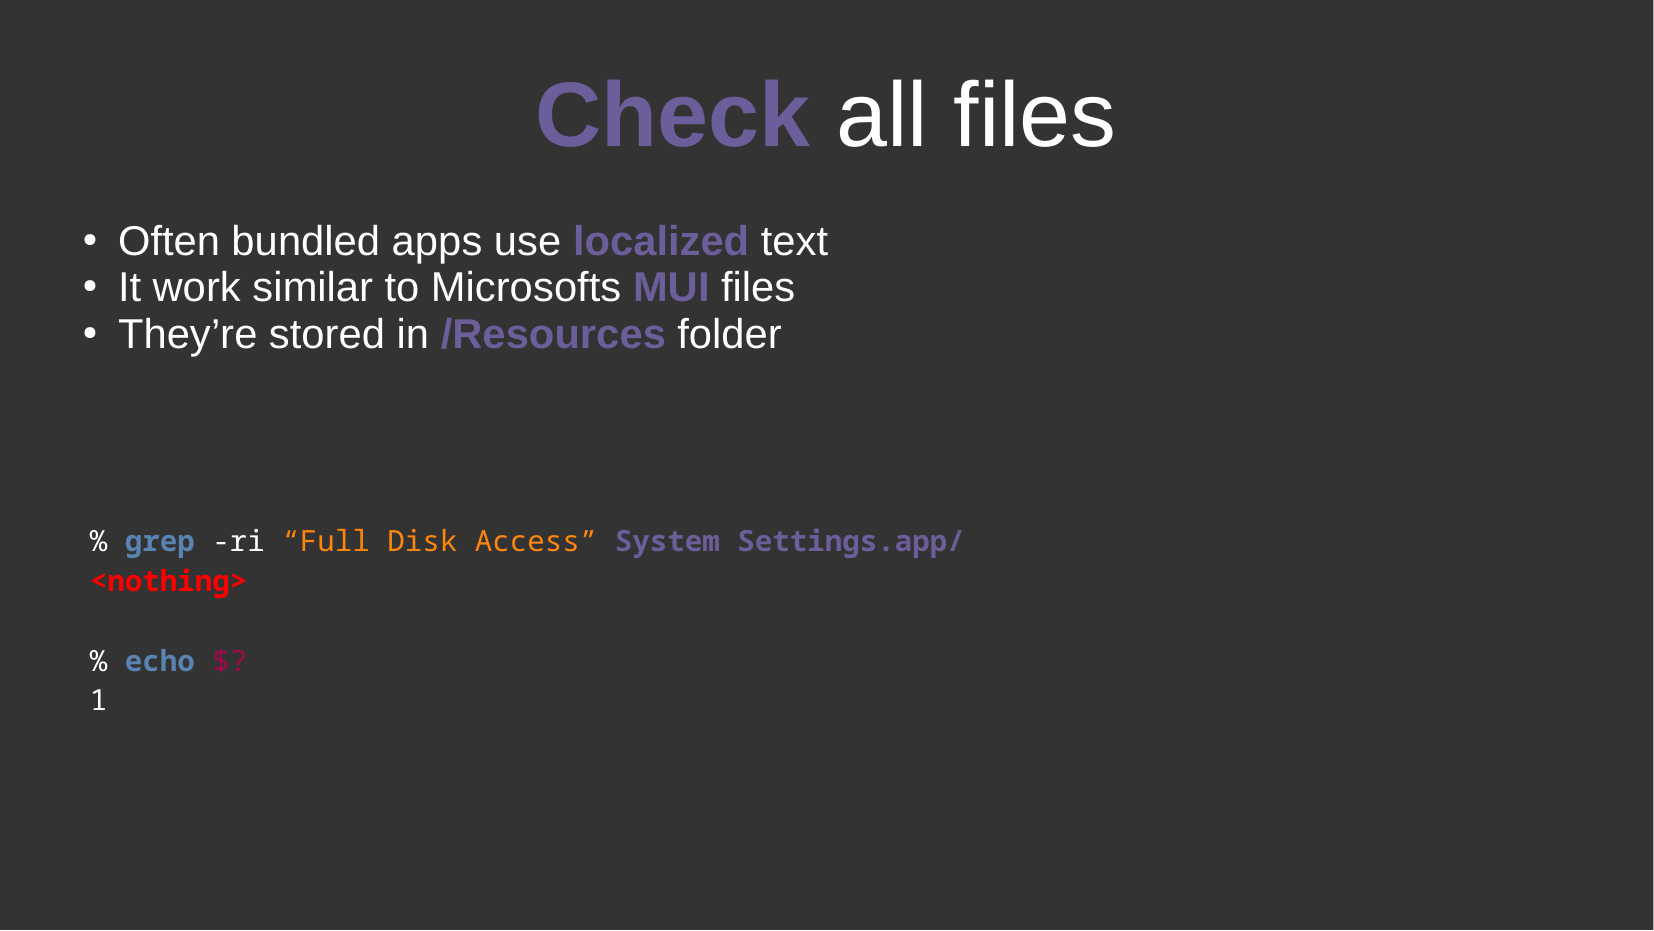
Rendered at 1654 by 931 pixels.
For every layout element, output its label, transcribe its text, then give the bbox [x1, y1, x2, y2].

text_box % grep -ri “Full Disk Access” System Settings.app/ <nothing> % echo $? 1 [75, 375, 1613, 826]
title Check all files [82, 37, 1571, 193]
subtitle Often bundled apps use localized text It work similar to Microsofts MUI files They’re stored in /Resources folder [82, 217, 1571, 358]
